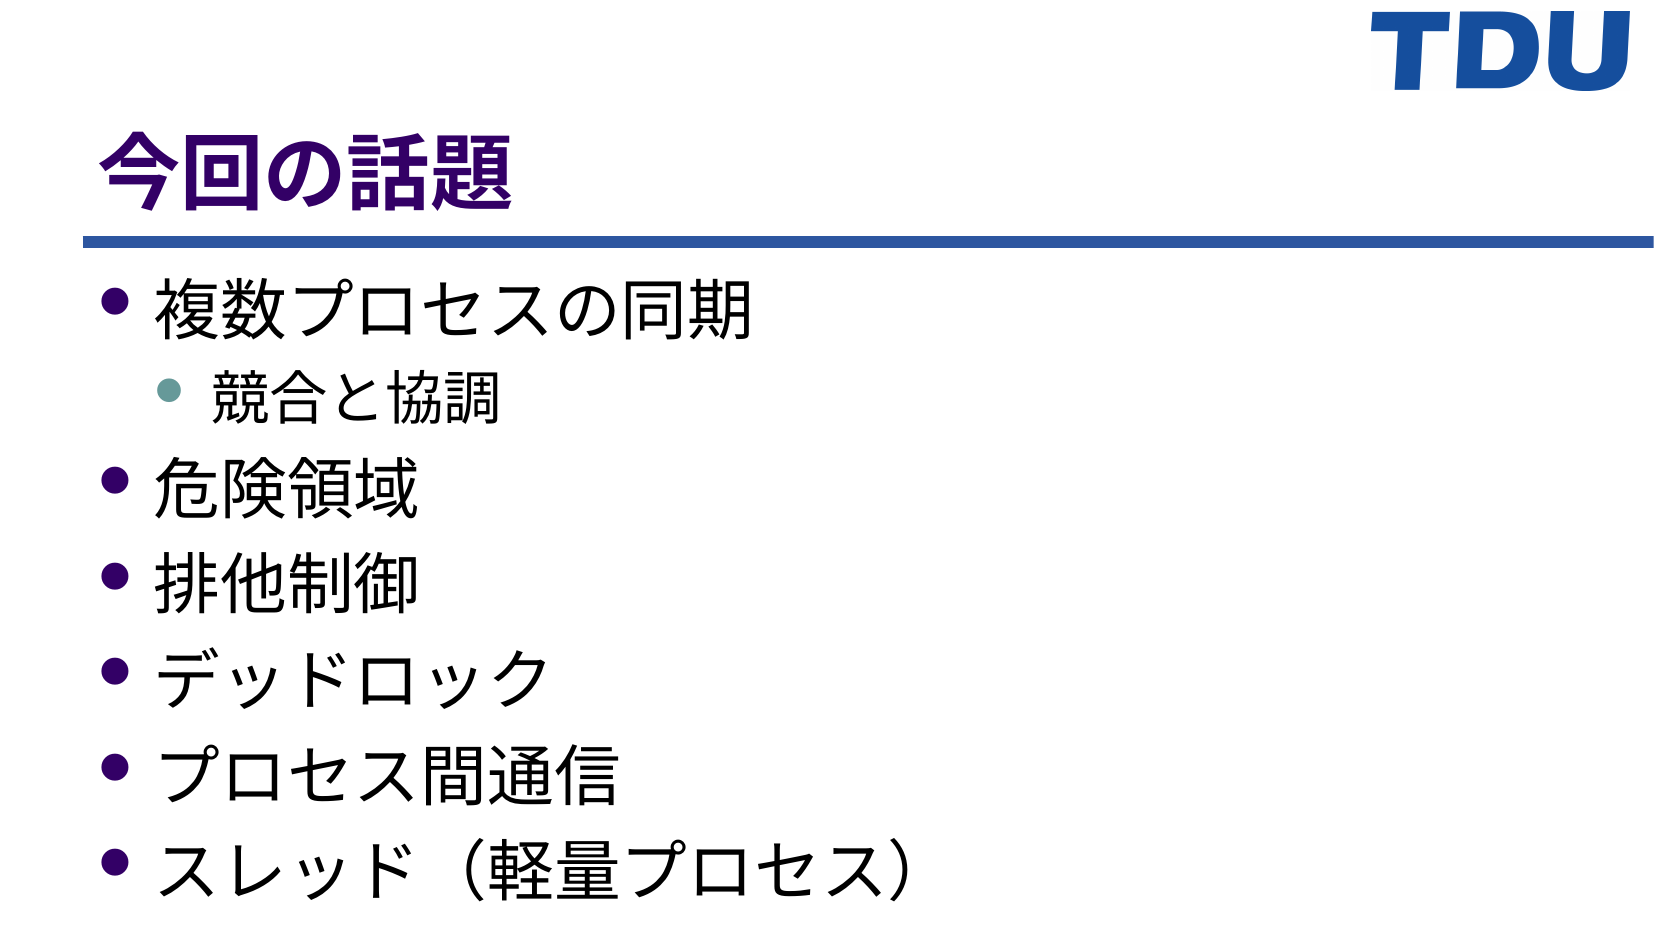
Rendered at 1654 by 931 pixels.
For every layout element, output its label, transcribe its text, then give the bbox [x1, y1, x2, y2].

title 今回の話題 [82, 51, 1571, 228]
list 複数プロセスの同期 競合と協調 危険領域 排他制御 デッドロック プロセス間通信 スレッド（軽量プロセス） [82, 259, 1571, 917]
picture [1371, 11, 1630, 91]
